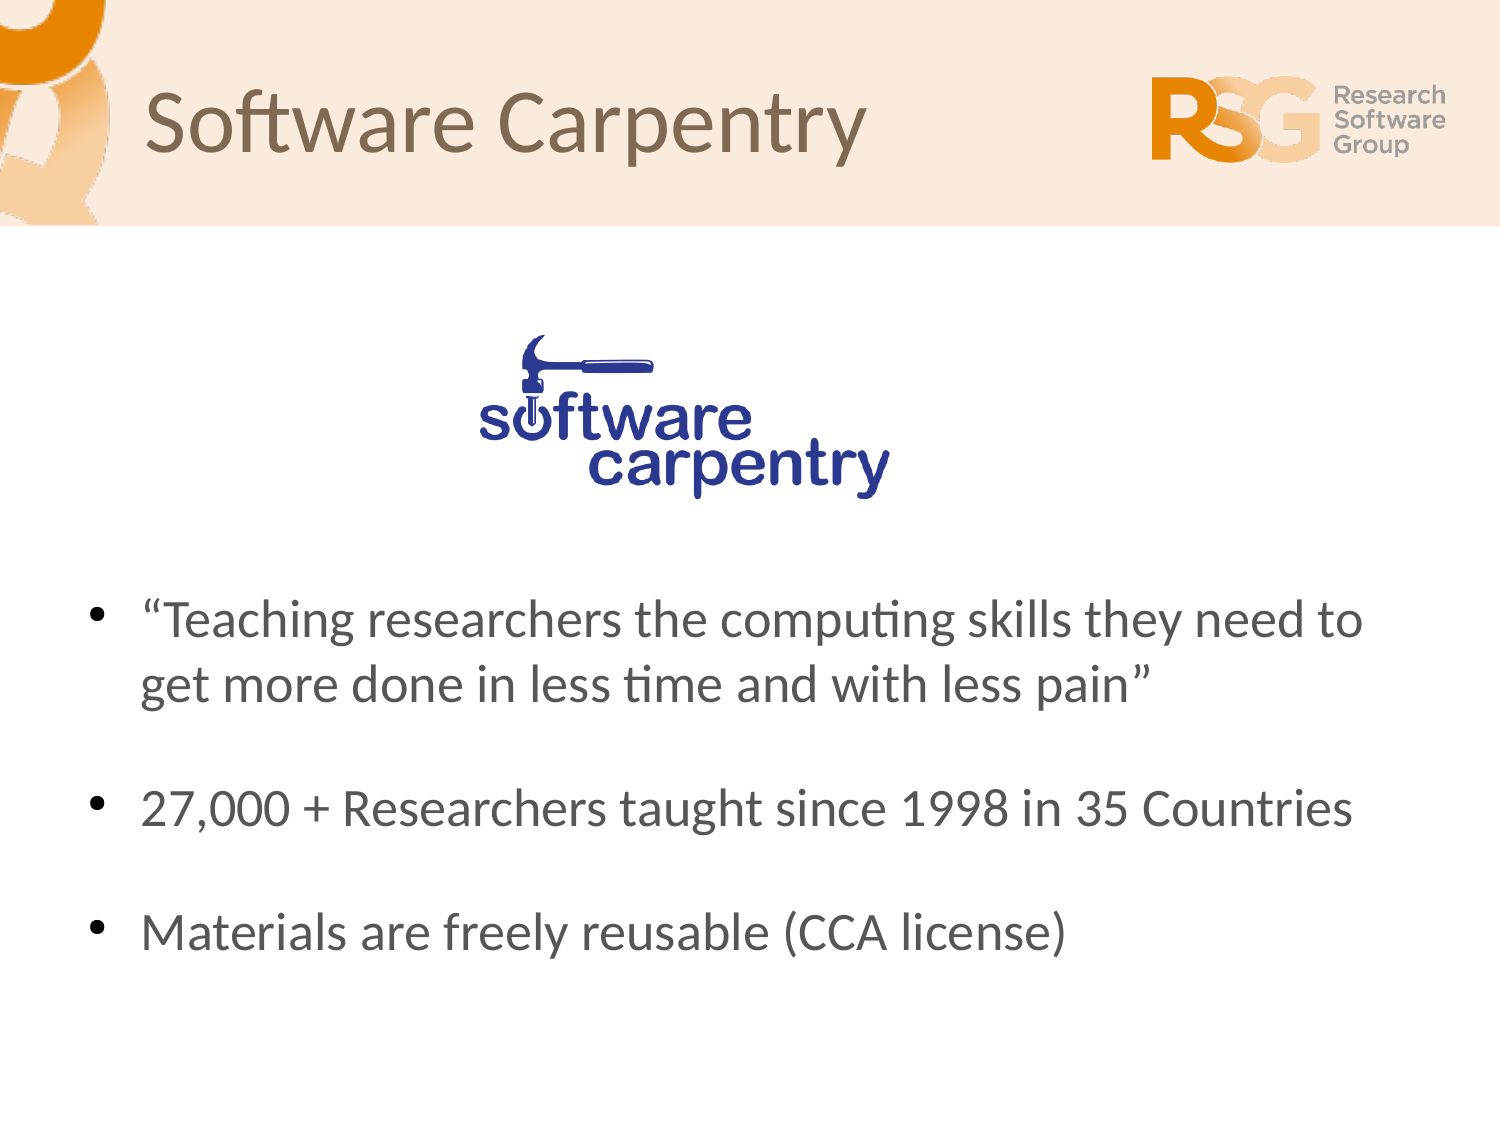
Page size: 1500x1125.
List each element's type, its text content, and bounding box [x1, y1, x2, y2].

title Software Carpentry [129, 21, 1128, 210]
picture [1100, 27, 1497, 212]
picture [472, 256, 898, 577]
picture [0, 0, 113, 225]
list “Teaching researchers the computing skills they need to get more done in less time and with less pain” 27,000 + Researchers taught since 1998 in 35 Countries Materials are freely reusable (CCA license) [54, 262, 1425, 1035]
